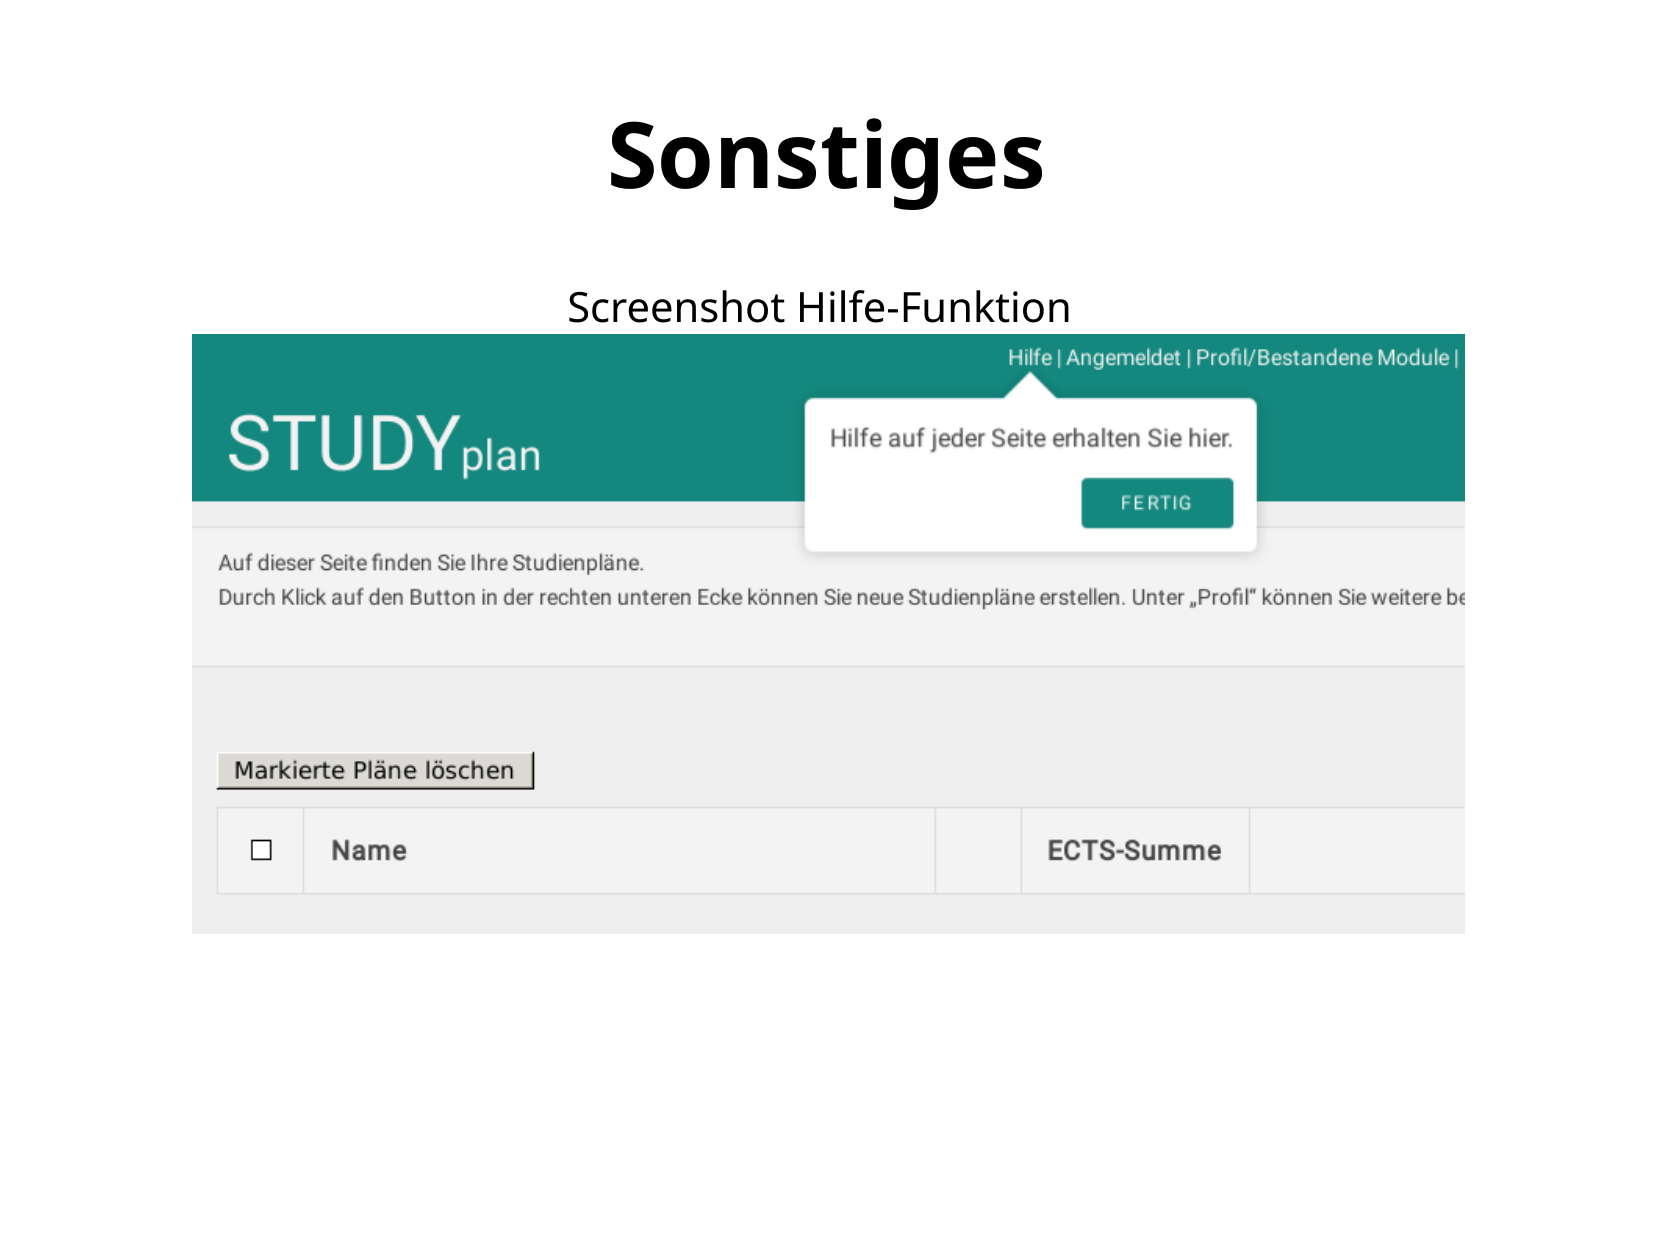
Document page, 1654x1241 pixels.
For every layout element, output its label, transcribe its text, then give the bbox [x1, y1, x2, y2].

title Sonstiges [82, 49, 1571, 257]
picture [192, 334, 1465, 934]
